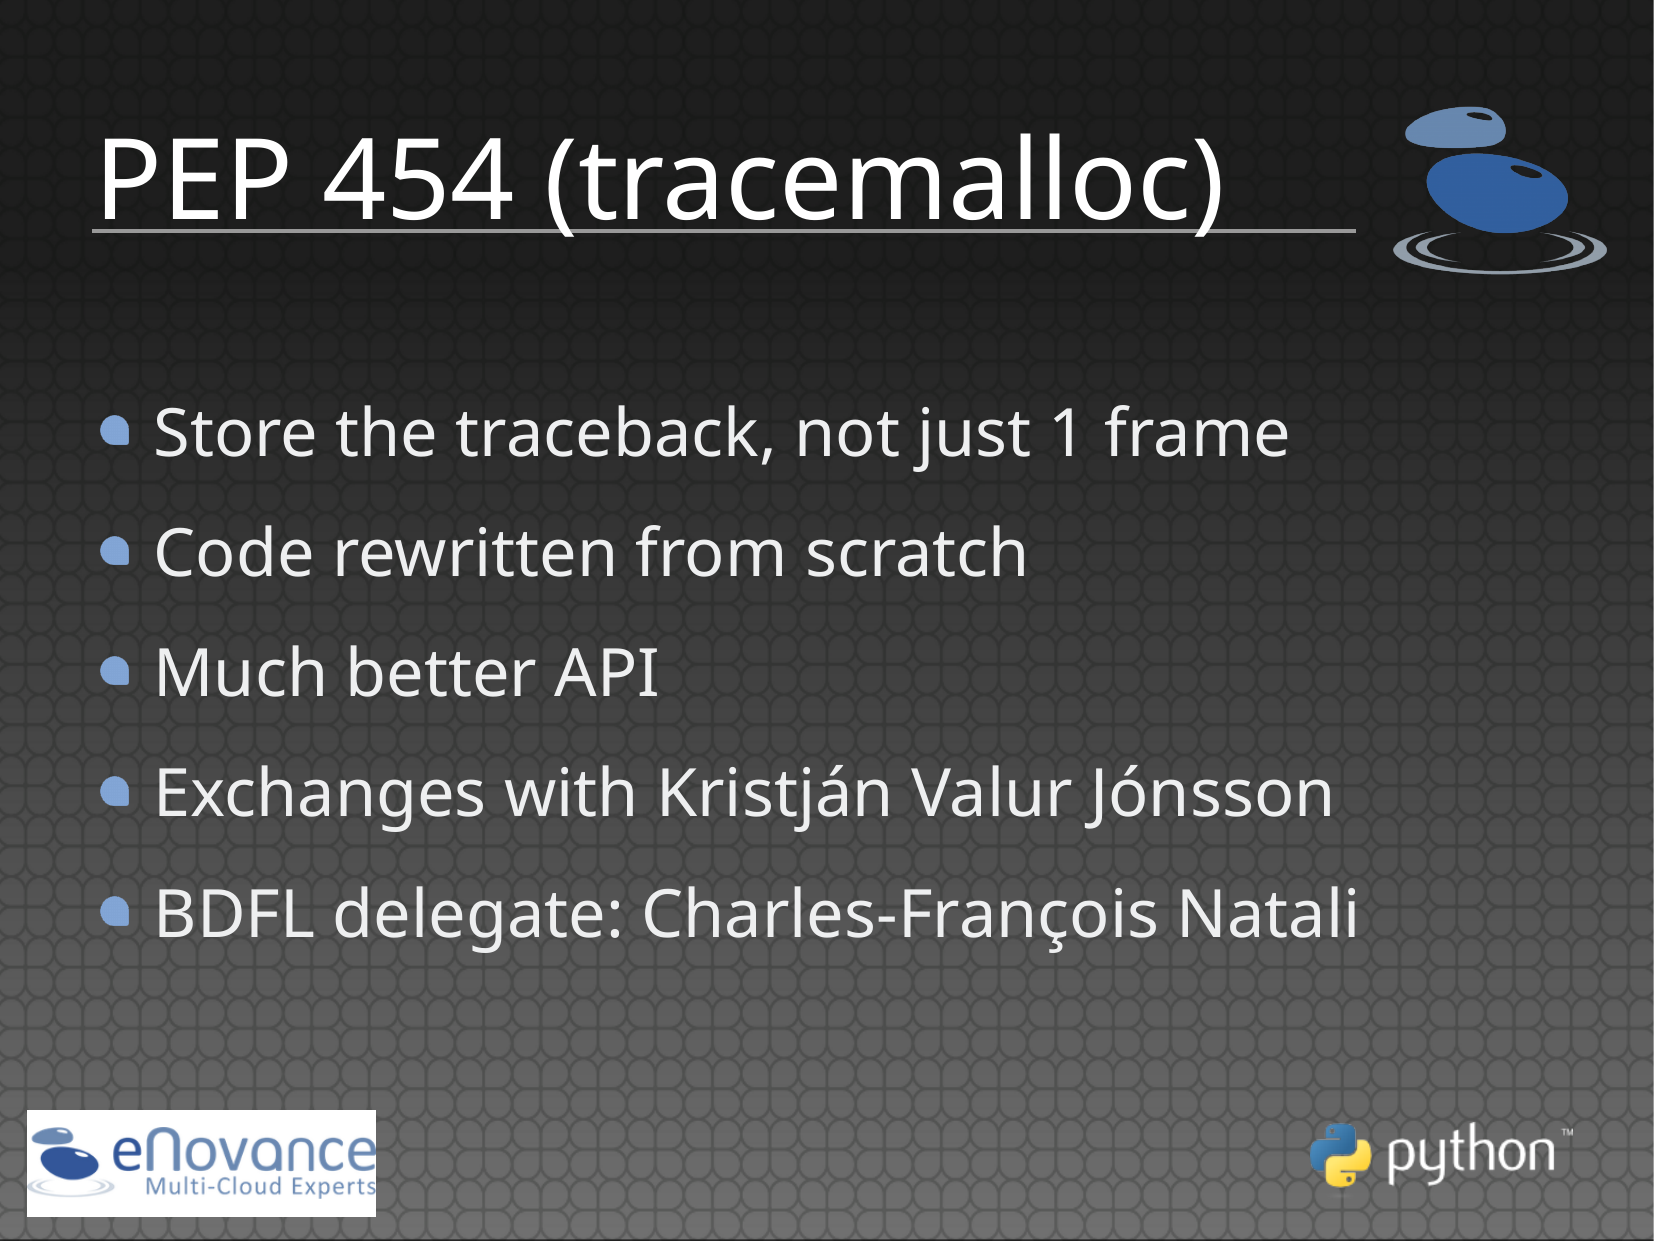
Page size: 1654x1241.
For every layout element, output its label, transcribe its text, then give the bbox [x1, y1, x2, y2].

title PEP 454 (tracemalloc) [94, 100, 1426, 251]
picture [0, 0, 1654, 1241]
list Store the traceback, not just 1 frame Code rewritten from scratch Much better API Exchanges with Kristján Valur Jónsson BDFL delegate: Charles-François Natali [82, 384, 1571, 935]
